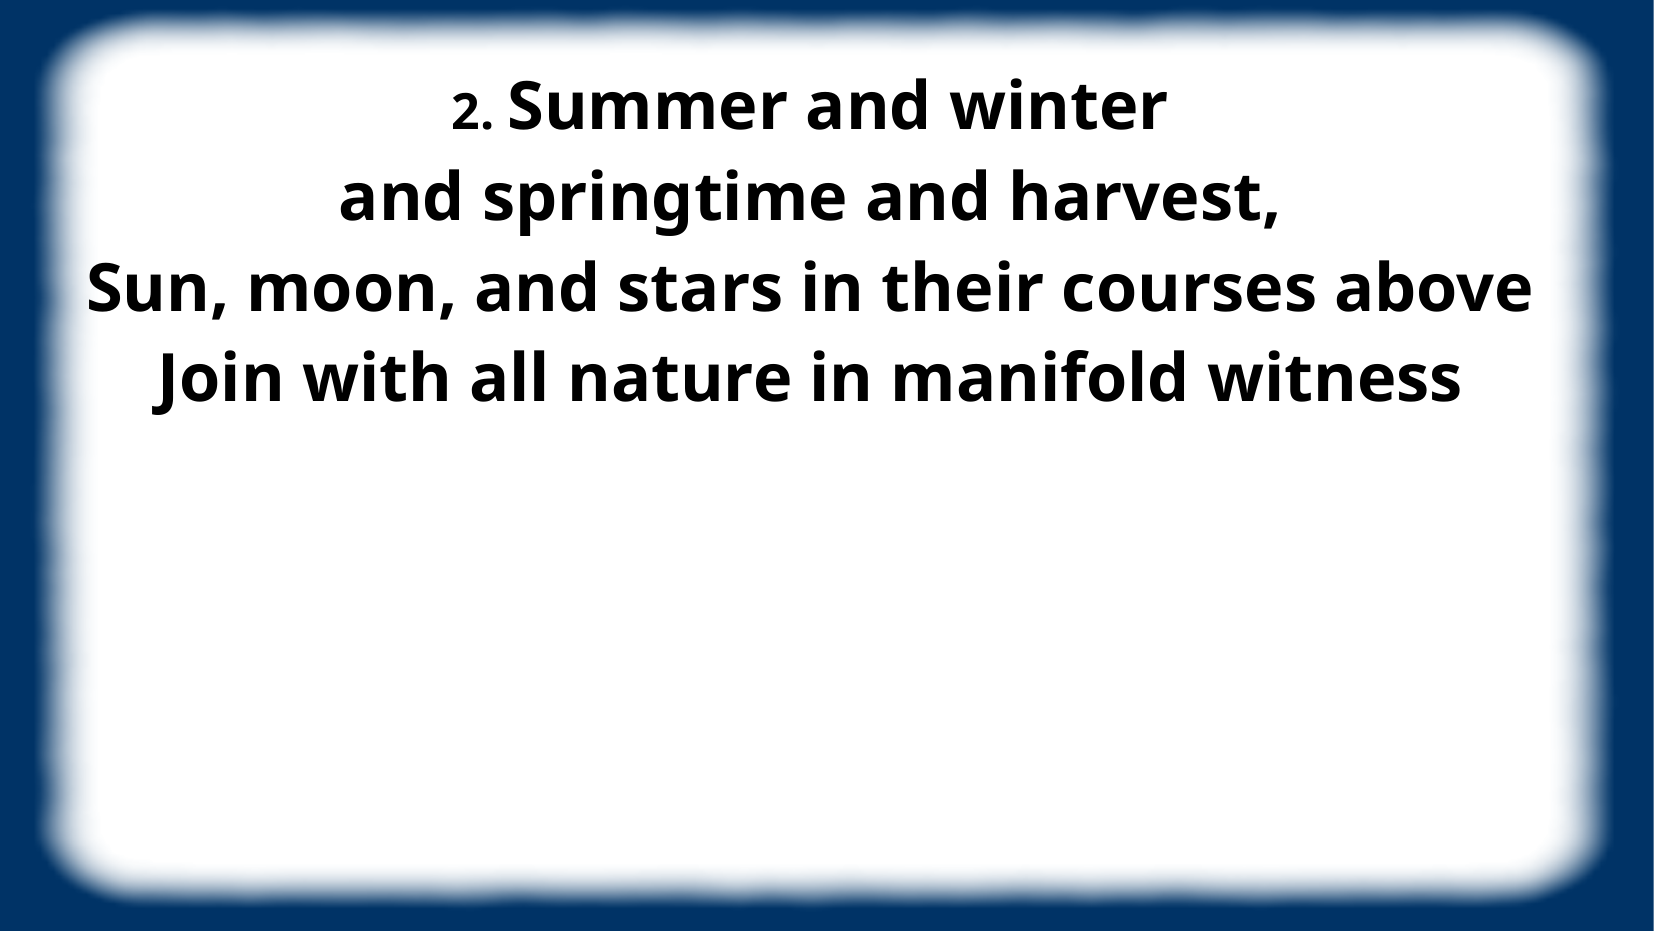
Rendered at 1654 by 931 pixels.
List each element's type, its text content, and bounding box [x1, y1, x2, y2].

picture [0, 0, 1654, 931]
text_box 2. Summer and winter and springtime and harvest, Sun, moon, and stars in their courses above Join with all nature in manifold witness [61, 50, 1561, 451]
